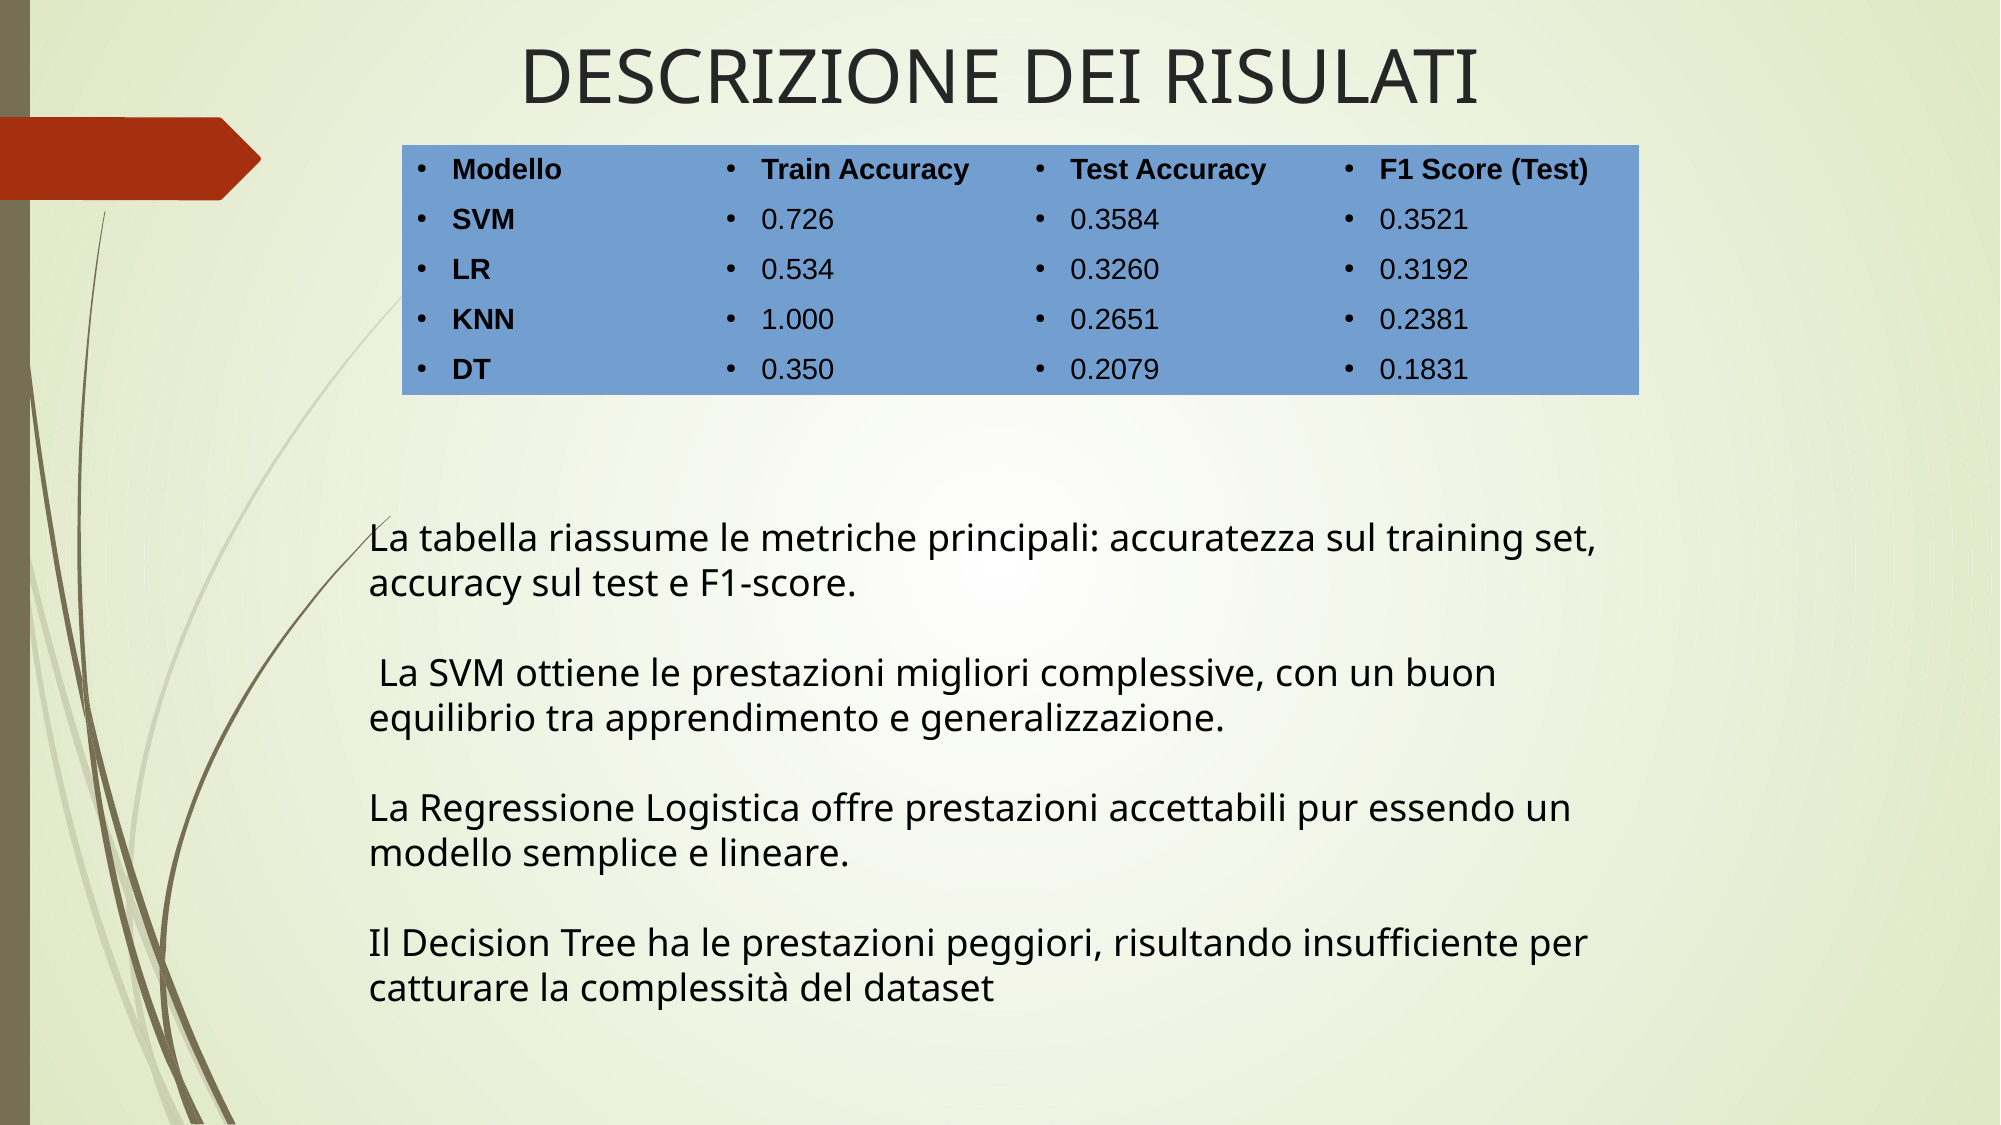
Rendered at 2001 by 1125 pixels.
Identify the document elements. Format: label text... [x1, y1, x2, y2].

table_cell LR [402, 245, 711, 295]
table_header F1 Score (Test) [1329, 145, 1639, 195]
table_cell DT [402, 345, 711, 395]
table_cell 0.726 [711, 195, 1020, 245]
title DESCRIZIONE DEI RISULATI [0, 21, 2000, 232]
table_header Train Accuracy [711, 145, 1020, 195]
table_header Modello [402, 145, 711, 195]
table_cell 0.1831 [1329, 345, 1639, 395]
table_cell 0.2381 [1329, 295, 1639, 345]
table_cell 0.2651 [1020, 295, 1329, 345]
table_cell KNN [402, 295, 711, 345]
text_box La tabella riassume le metriche principali: accuratezza sul training set, accuracy sul test e F1-score. La SVM ottiene le prestazioni migliori complessive, con un buon equilibrio tra apprendimento e generalizzazione. La Regressione Logistica offre prestazioni accettabili pur essendo un modello semplice e lineare. Il Decision Tree ha le prestazioni peggiori, risultando insufficiente per catturare la complessità del dataset [353, 506, 1686, 1022]
table_cell 0.3584 [1020, 195, 1329, 245]
table_cell 0.3192 [1329, 245, 1639, 295]
table_cell SVM [402, 195, 711, 245]
table_cell 0.350 [711, 345, 1020, 395]
table_cell 0.534 [711, 245, 1020, 295]
table_cell 0.3521 [1329, 195, 1639, 245]
table_cell 1.000 [711, 295, 1020, 345]
table_cell 0.3260 [1020, 245, 1329, 295]
table_cell 0.2079 [1020, 345, 1329, 395]
table_header Test Accuracy [1020, 145, 1329, 195]
